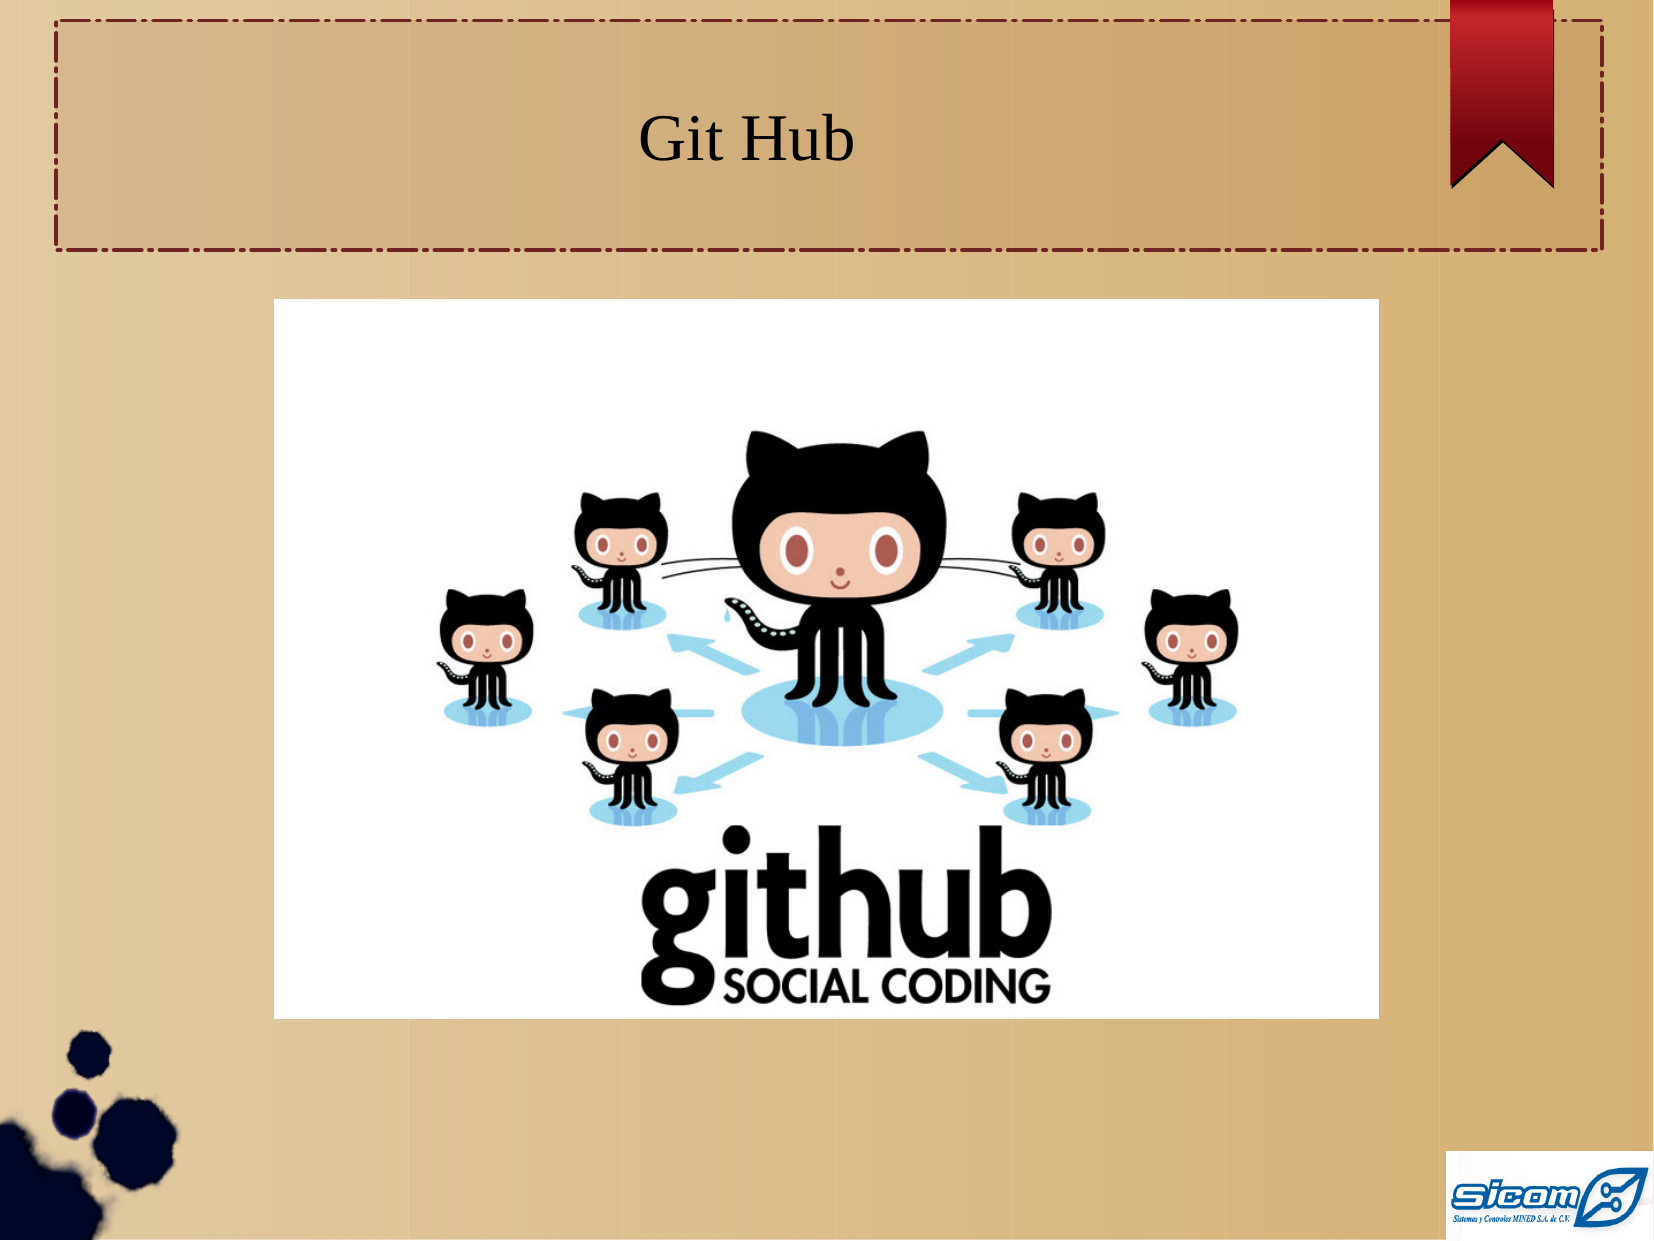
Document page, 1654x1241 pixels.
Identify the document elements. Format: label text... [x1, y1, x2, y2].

picture [1446, 1151, 1654, 1241]
picture [274, 299, 1379, 1019]
title Git Hub [82, 47, 1412, 229]
